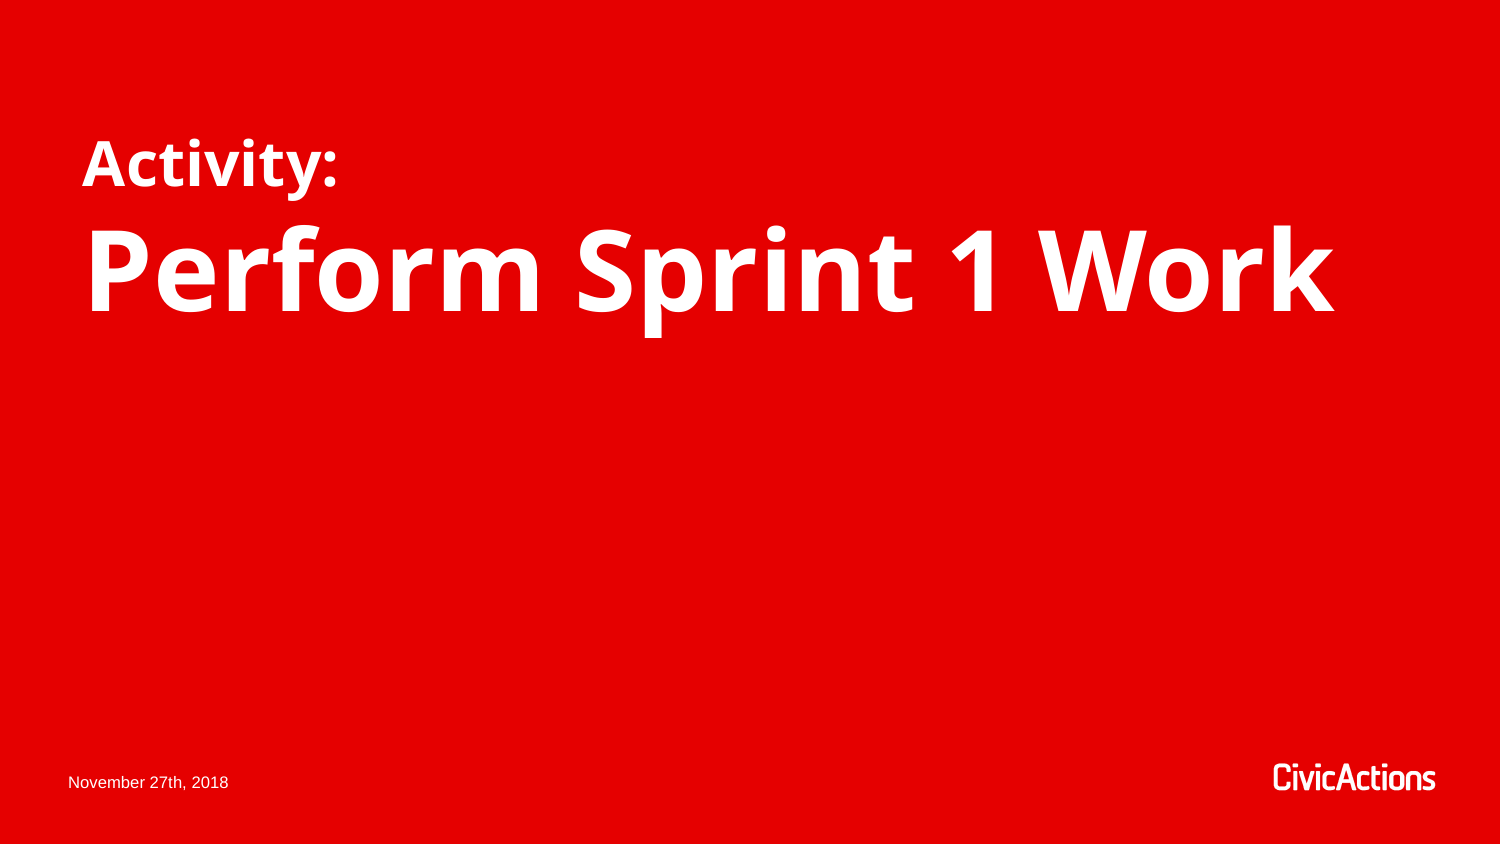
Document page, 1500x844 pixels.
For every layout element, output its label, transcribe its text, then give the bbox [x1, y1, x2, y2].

title Activity: Perform Sprint 1 Work [73, 114, 1354, 470]
picture [1271, 758, 1438, 795]
